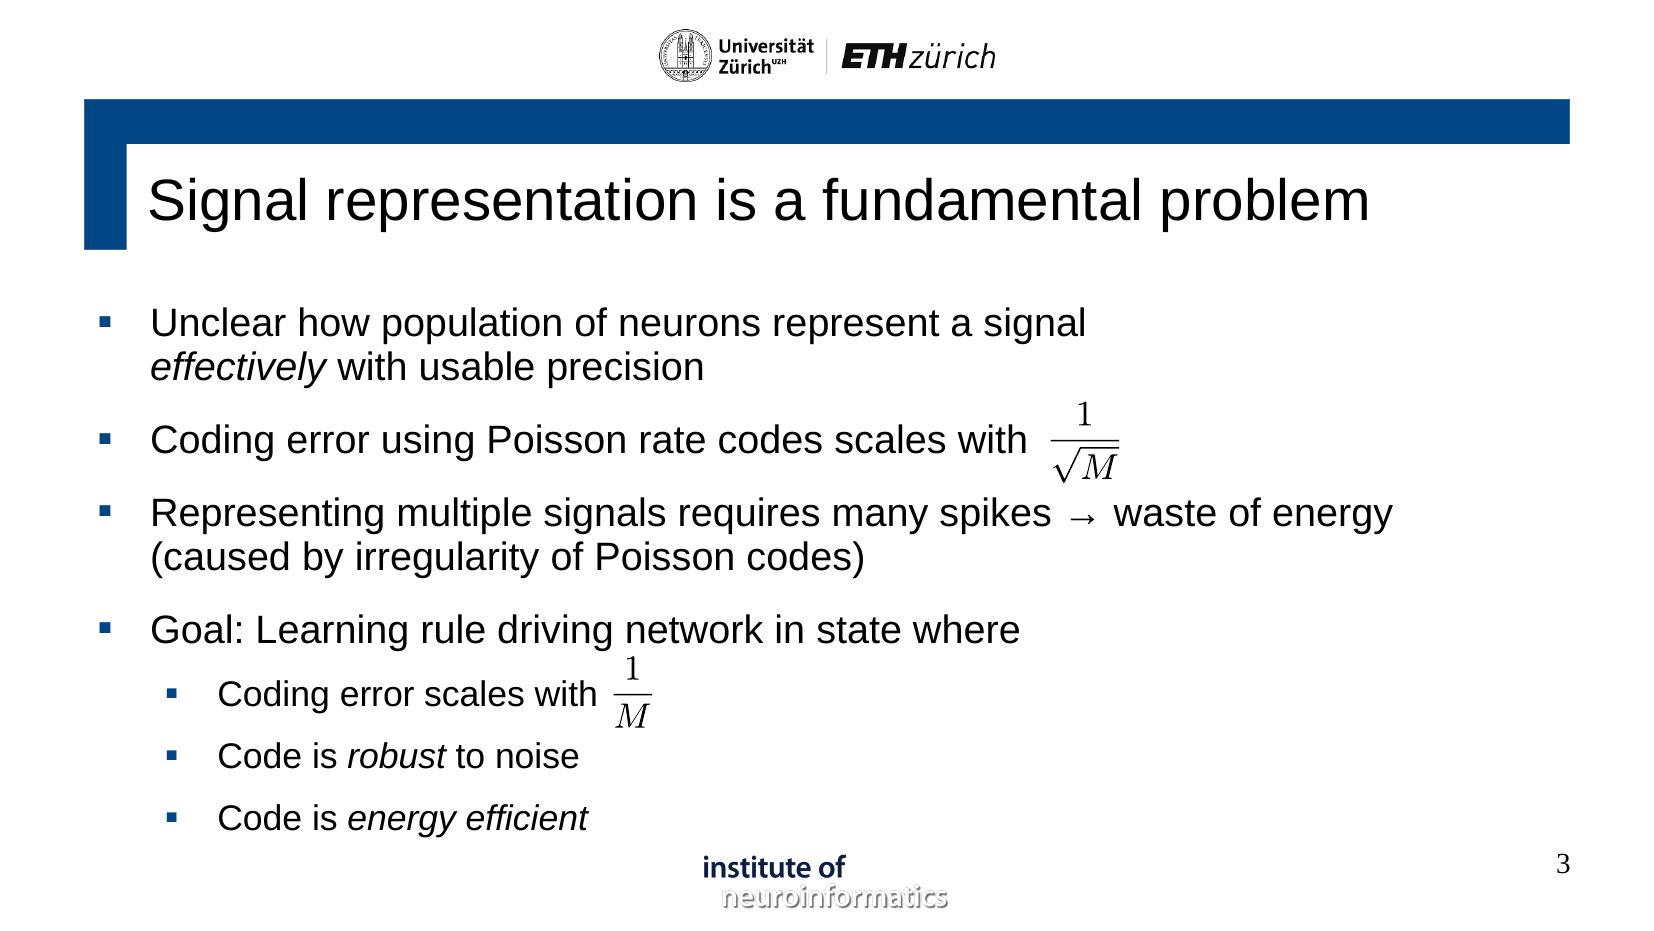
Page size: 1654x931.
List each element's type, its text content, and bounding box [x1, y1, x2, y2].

text_box [627, 656, 639, 680]
text_box [1053, 447, 1120, 483]
title Signal representation is a fundamental problem [147, 135, 1396, 266]
text_box [1081, 454, 1118, 479]
list Unclear how population of neurons represent a signal effectively with usable precision Coding error using Poisson rate codes scales with Representing multiple signals requires many spikes → waste of energy (caused by irregularity of Poisson codes) Goal: Learning rule driving network in state where Coding error scales with Code is robust to noise Code is energy efficient [82, 300, 1571, 840]
text_box [1078, 401, 1091, 426]
text_box [615, 703, 651, 728]
picture [659, 29, 995, 82]
picture [702, 852, 951, 911]
